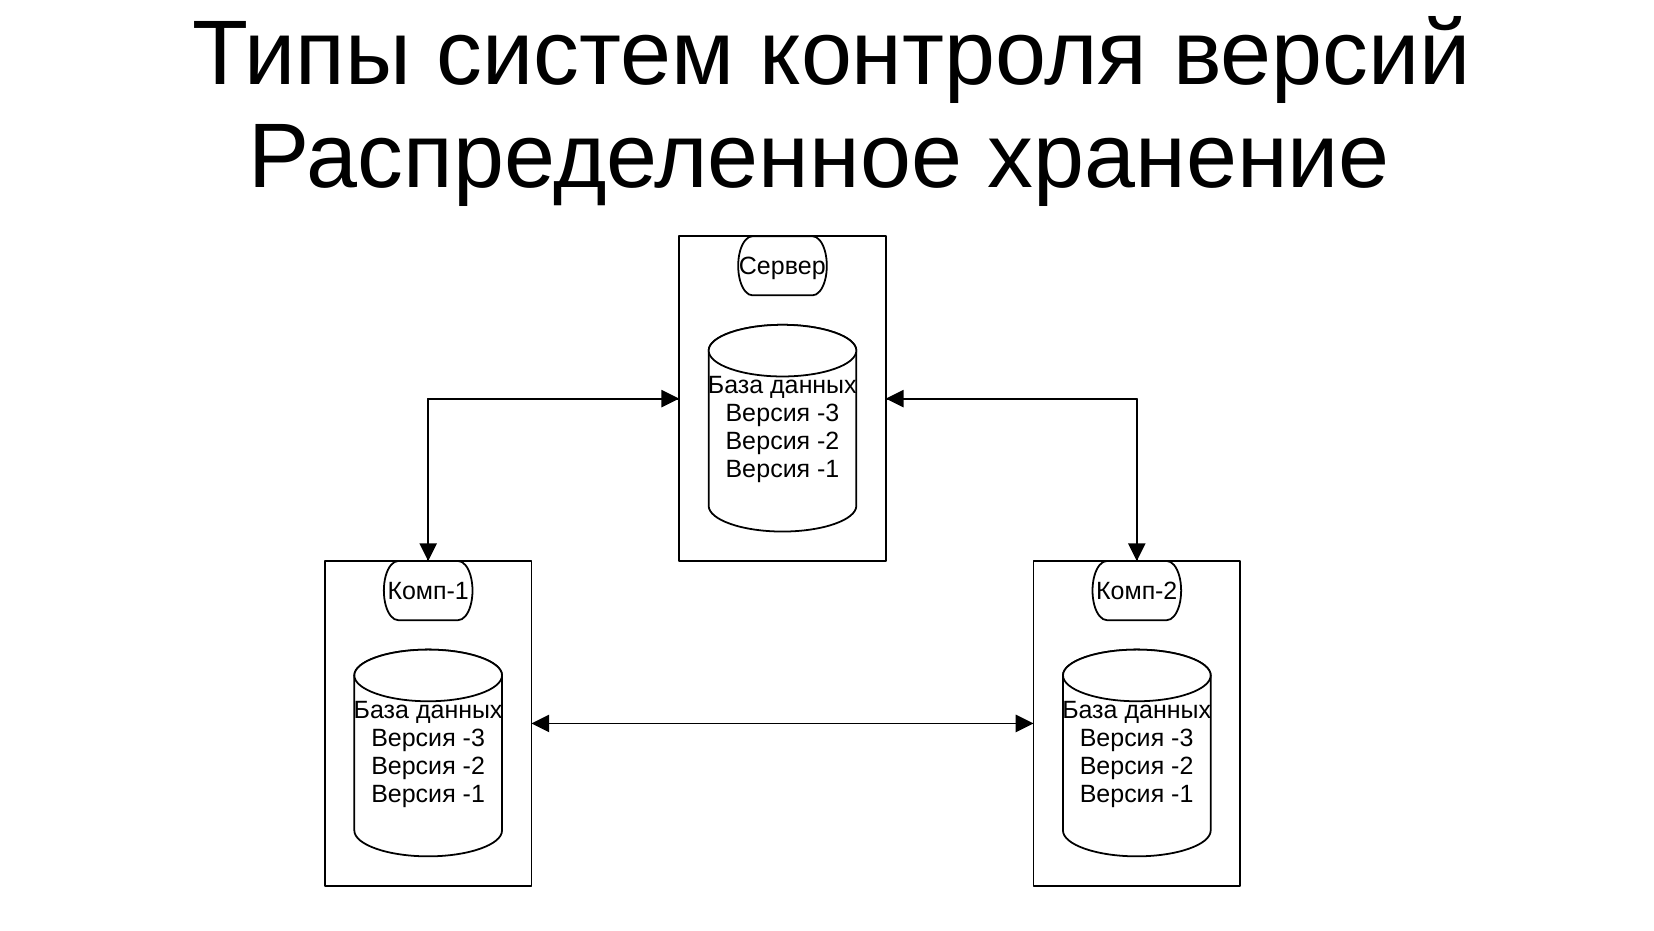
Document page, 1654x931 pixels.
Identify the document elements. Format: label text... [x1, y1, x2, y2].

text_box Комп-2 [1092, 561, 1182, 621]
text_box Комп-1 [383, 561, 473, 621]
text_box [324, 561, 532, 886]
text_box База данных Версия -3 Версия -2 Версия -1 [354, 676, 503, 857]
text_box База данных Версия -3 Версия -2 Версия -1 [1062, 676, 1211, 857]
text_box [679, 236, 886, 562]
text_box Сервер [738, 236, 827, 296]
text_box База данных Версия -3 Версия -2 Версия -1 [708, 353, 857, 532]
title Типы систем контроля версий Распределенное хранение [88, 1, 1577, 207]
text_box [1033, 561, 1241, 886]
